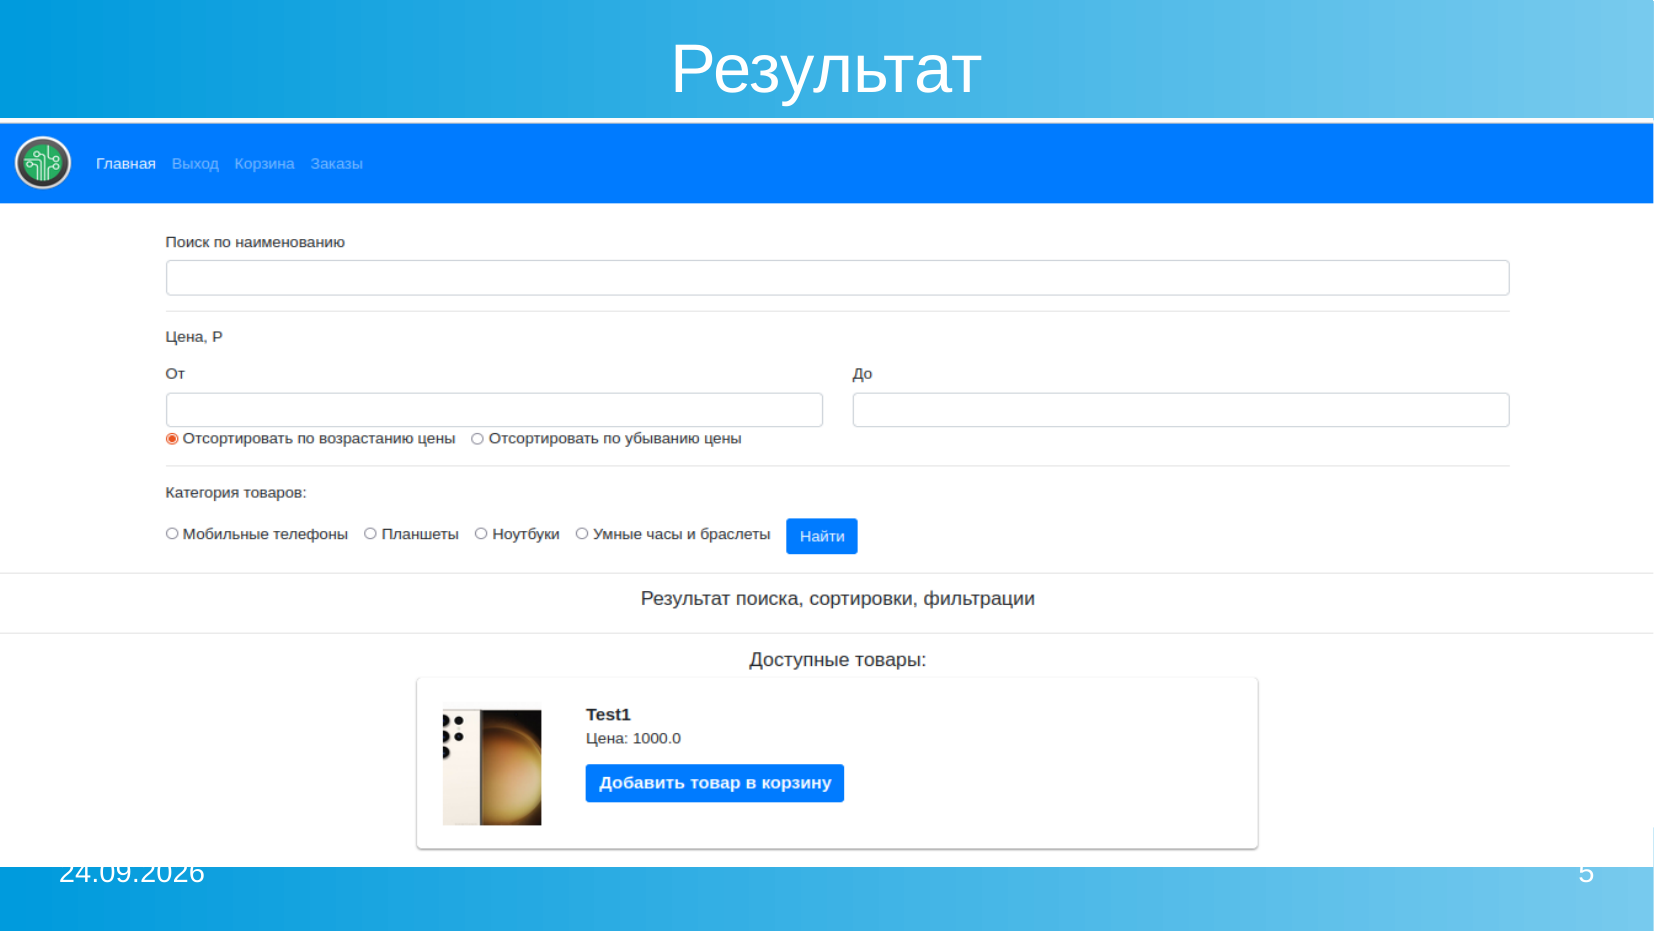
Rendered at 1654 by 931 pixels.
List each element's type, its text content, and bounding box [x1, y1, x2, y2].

picture [0, 1, 1654, 867]
title Результат [59, 29, 1595, 108]
